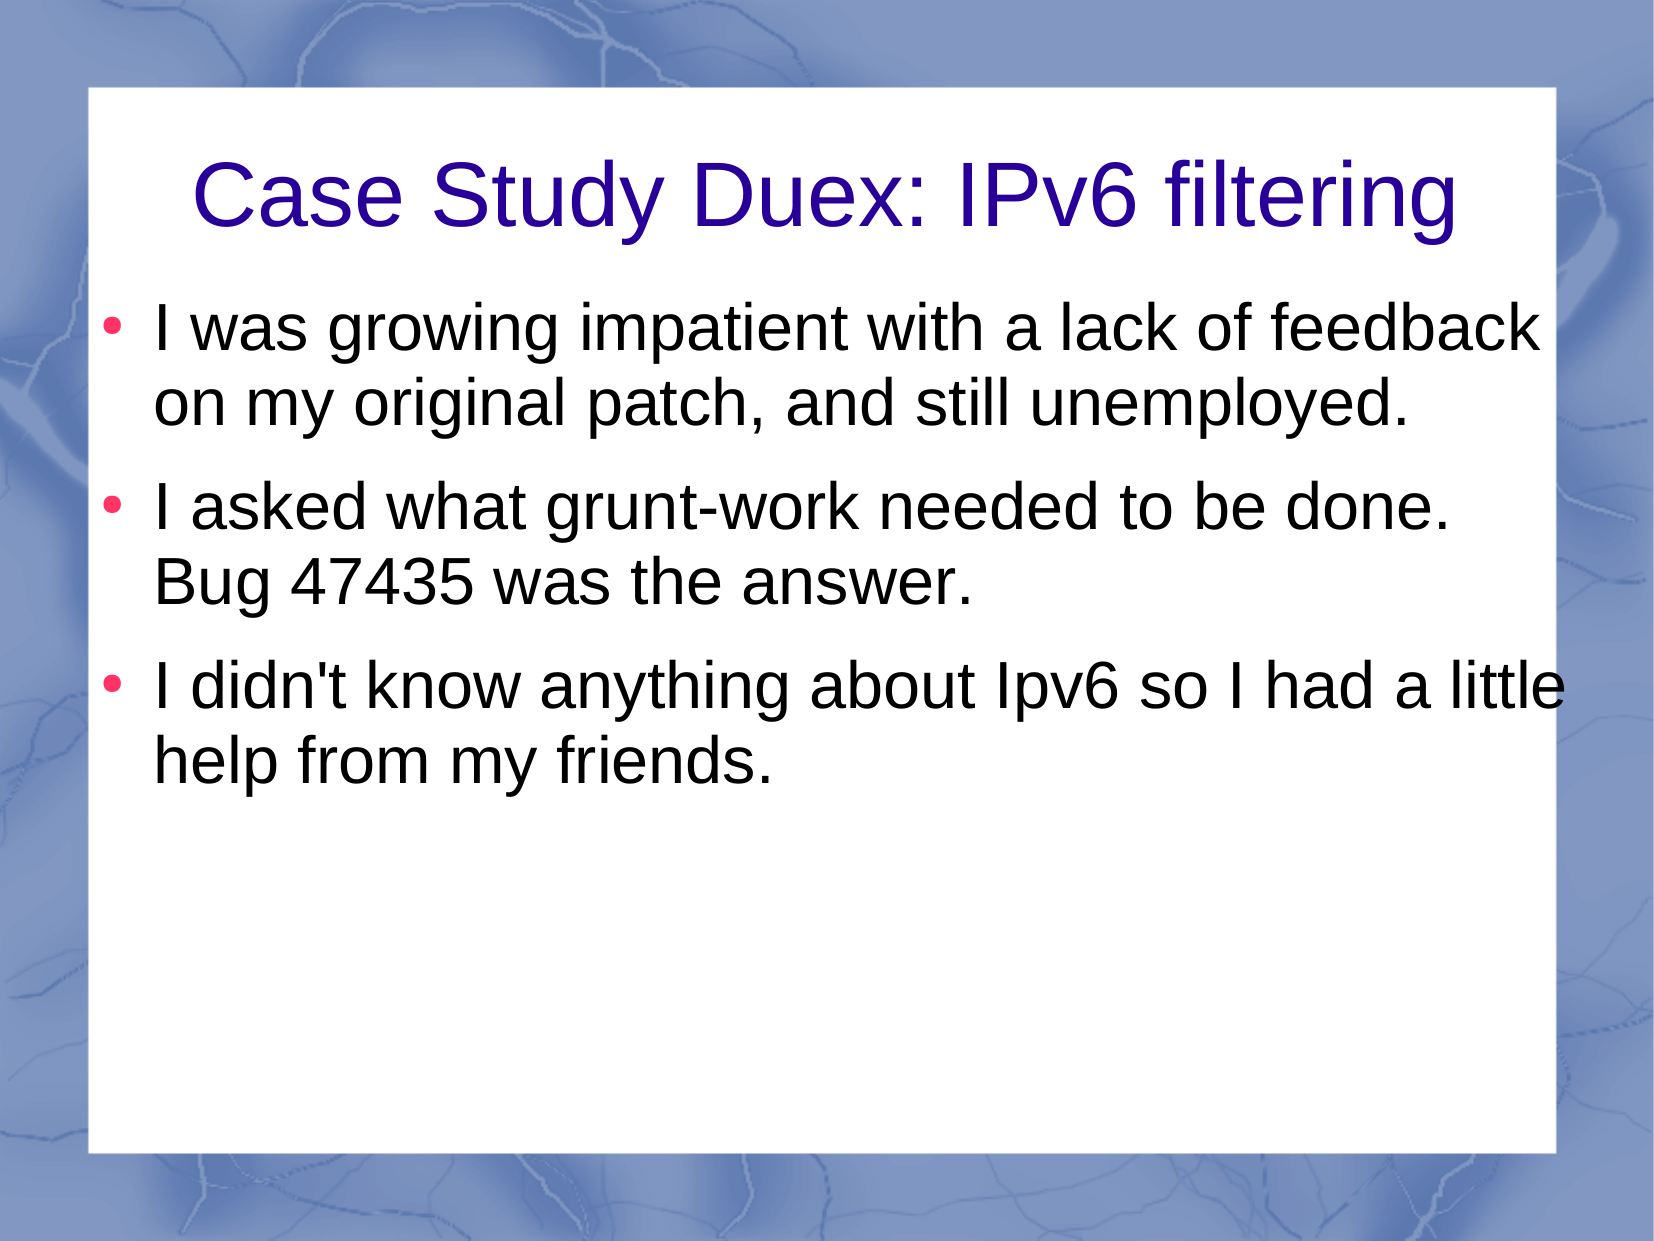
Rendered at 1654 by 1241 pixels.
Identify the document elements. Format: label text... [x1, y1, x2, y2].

list I was growing impatient with a lack of feedback on my original patch, and still unemployed. I asked what grunt-work needed to be done. Bug 47435 was the answer. I didn't know anything about Ipv6 so I had a little help from my friends. [82, 290, 1571, 1109]
title Case Study Duex: IPv6 filtering [118, 90, 1536, 290]
picture [0, 0, 1654, 1241]
